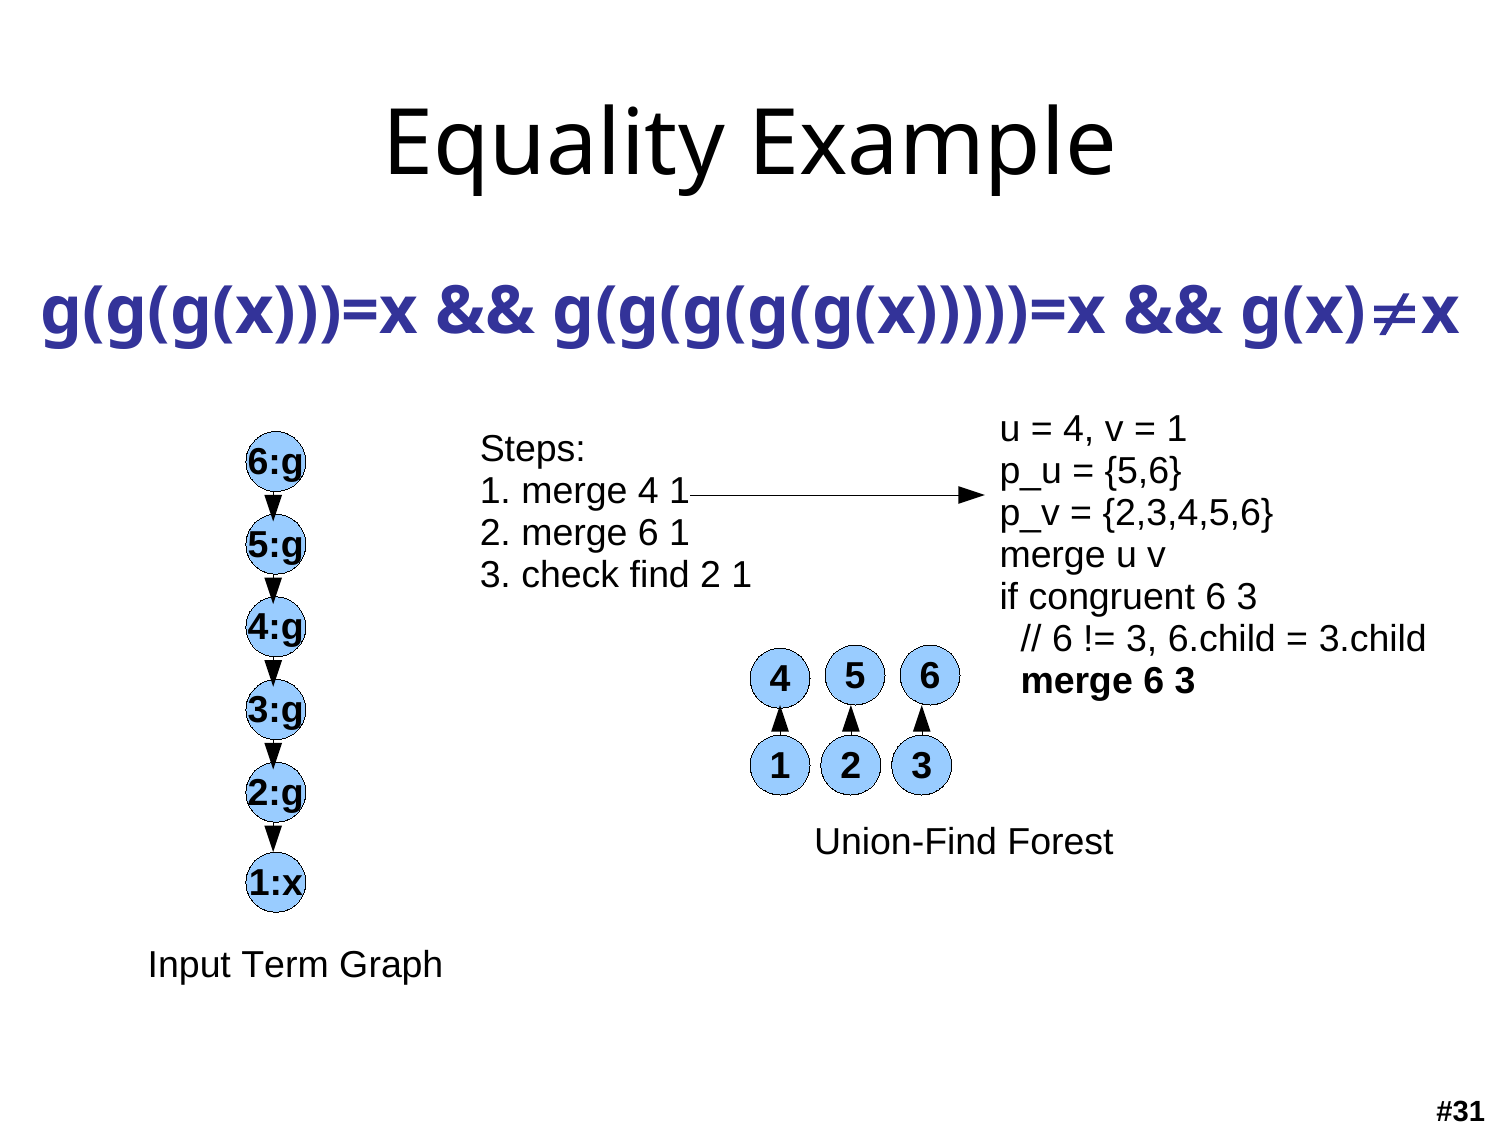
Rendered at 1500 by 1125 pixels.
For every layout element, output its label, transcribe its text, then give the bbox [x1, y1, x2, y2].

text_box Union-Find Forest [799, 813, 1129, 871]
list g(g(g(x)))=x && g(g(g(g(g(x)))))=x && g(x)x [24, 262, 1476, 1101]
text_box 5:g [245, 514, 306, 575]
text_box 1 [750, 735, 811, 796]
text_box 6:g [245, 431, 306, 492]
text_box 2 [820, 735, 881, 796]
text_box 4:g [245, 596, 306, 657]
title Equality Example [24, 45, 1476, 233]
text_box Input Term Graph [132, 935, 459, 993]
text_box 1:x [245, 852, 306, 913]
text_box 4 [750, 648, 811, 709]
text_box 3:g [245, 679, 306, 740]
text_box Steps: 1. merge 4 1 2. merge 6 1 3. check find 2 1 [465, 420, 795, 604]
text_box 5 [825, 645, 886, 706]
text_box u = 4, v = 1 p_u = {5,6} p_v = {2,3,4,5,6} merge u v if congruent 6 3 // 6 != 3, 6.child = 3.child merge 6 3 [984, 400, 1442, 711]
text_box 6 [900, 645, 961, 706]
text_box 2:g [245, 762, 306, 823]
text_box 3 [891, 735, 952, 796]
